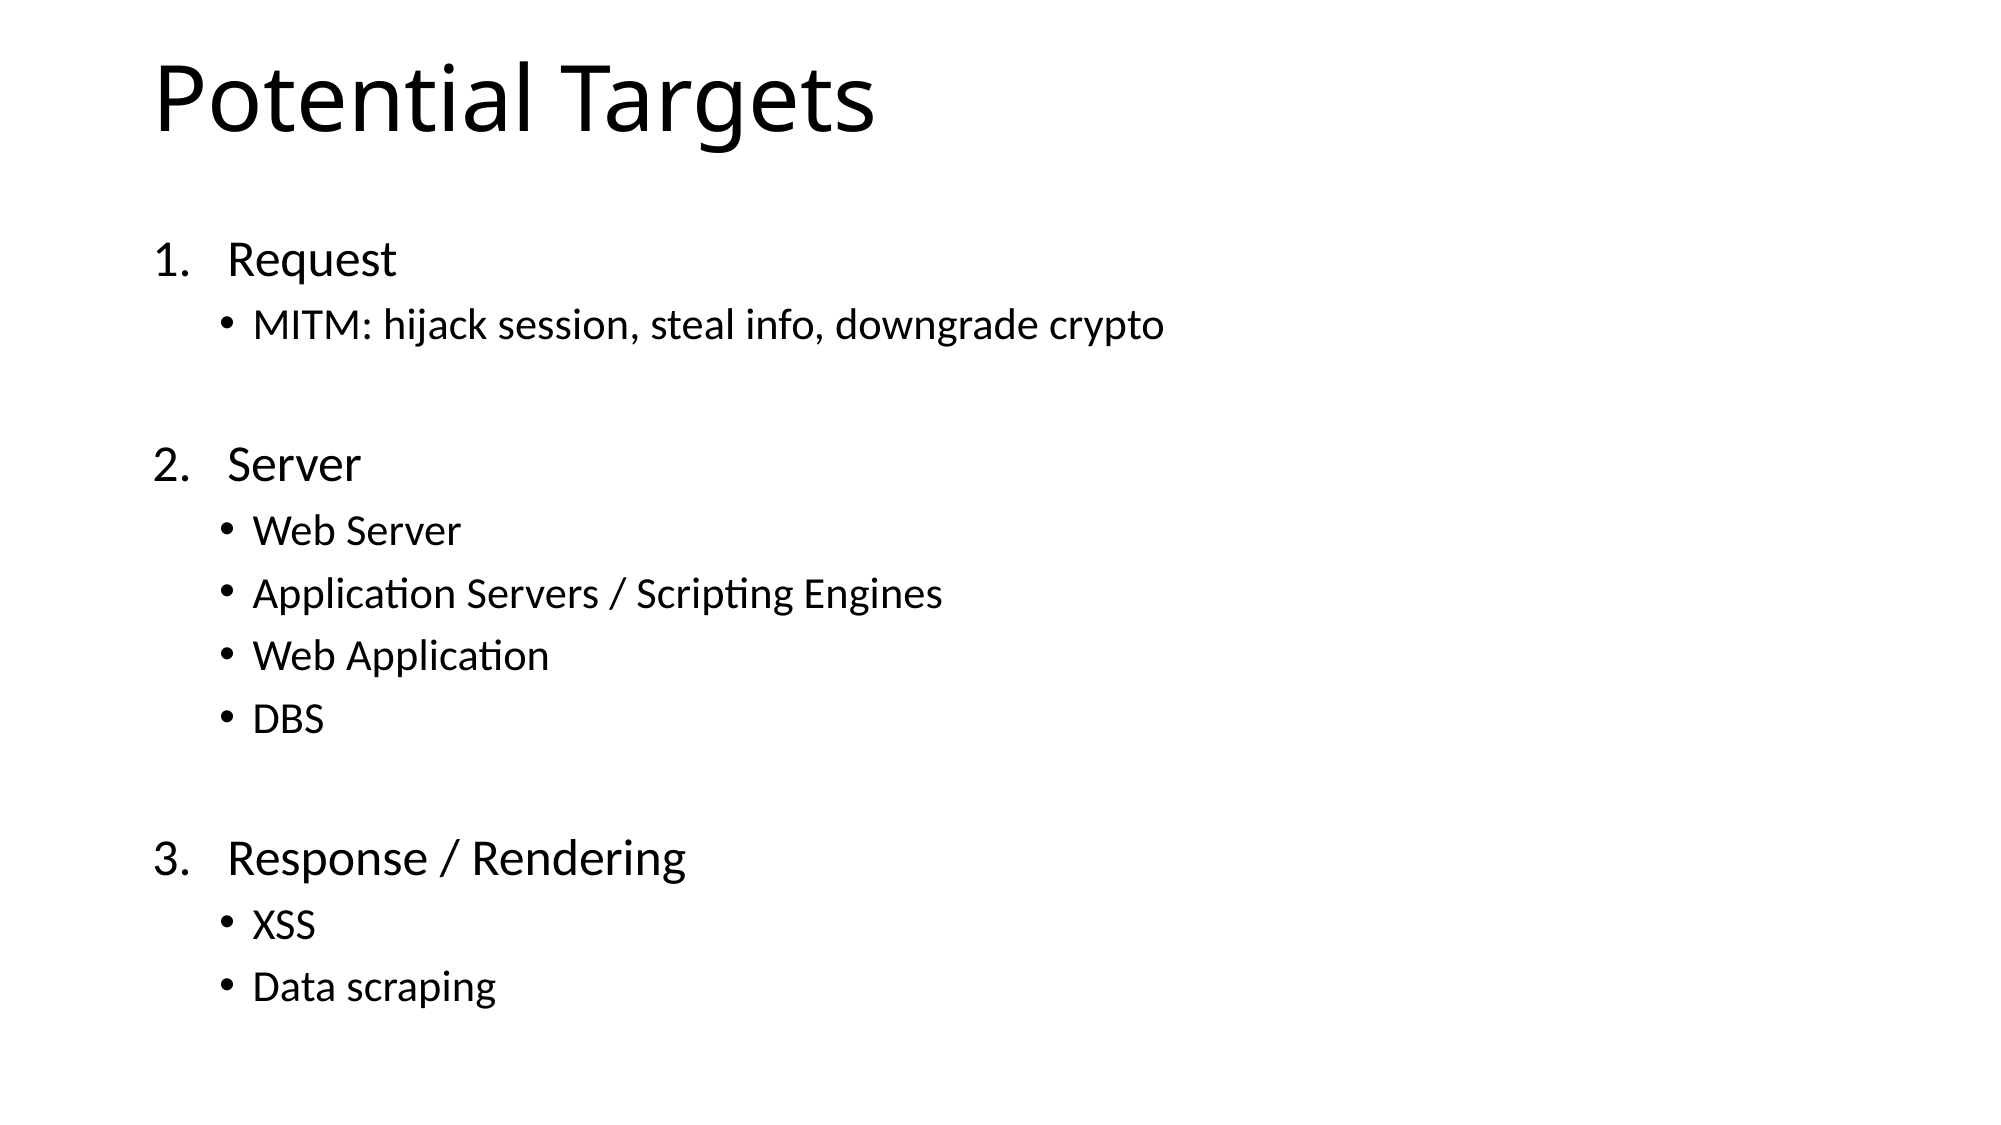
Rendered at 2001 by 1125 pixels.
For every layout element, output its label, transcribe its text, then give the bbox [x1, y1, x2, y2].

list Request MITM: hijack session, steal info, downgrade crypto Server Web Server Application Servers / Scripting Engines Web Application DBS Response / Rendering XSS Data scraping [137, 216, 1863, 1021]
title Potential Targets [137, 42, 1863, 163]
